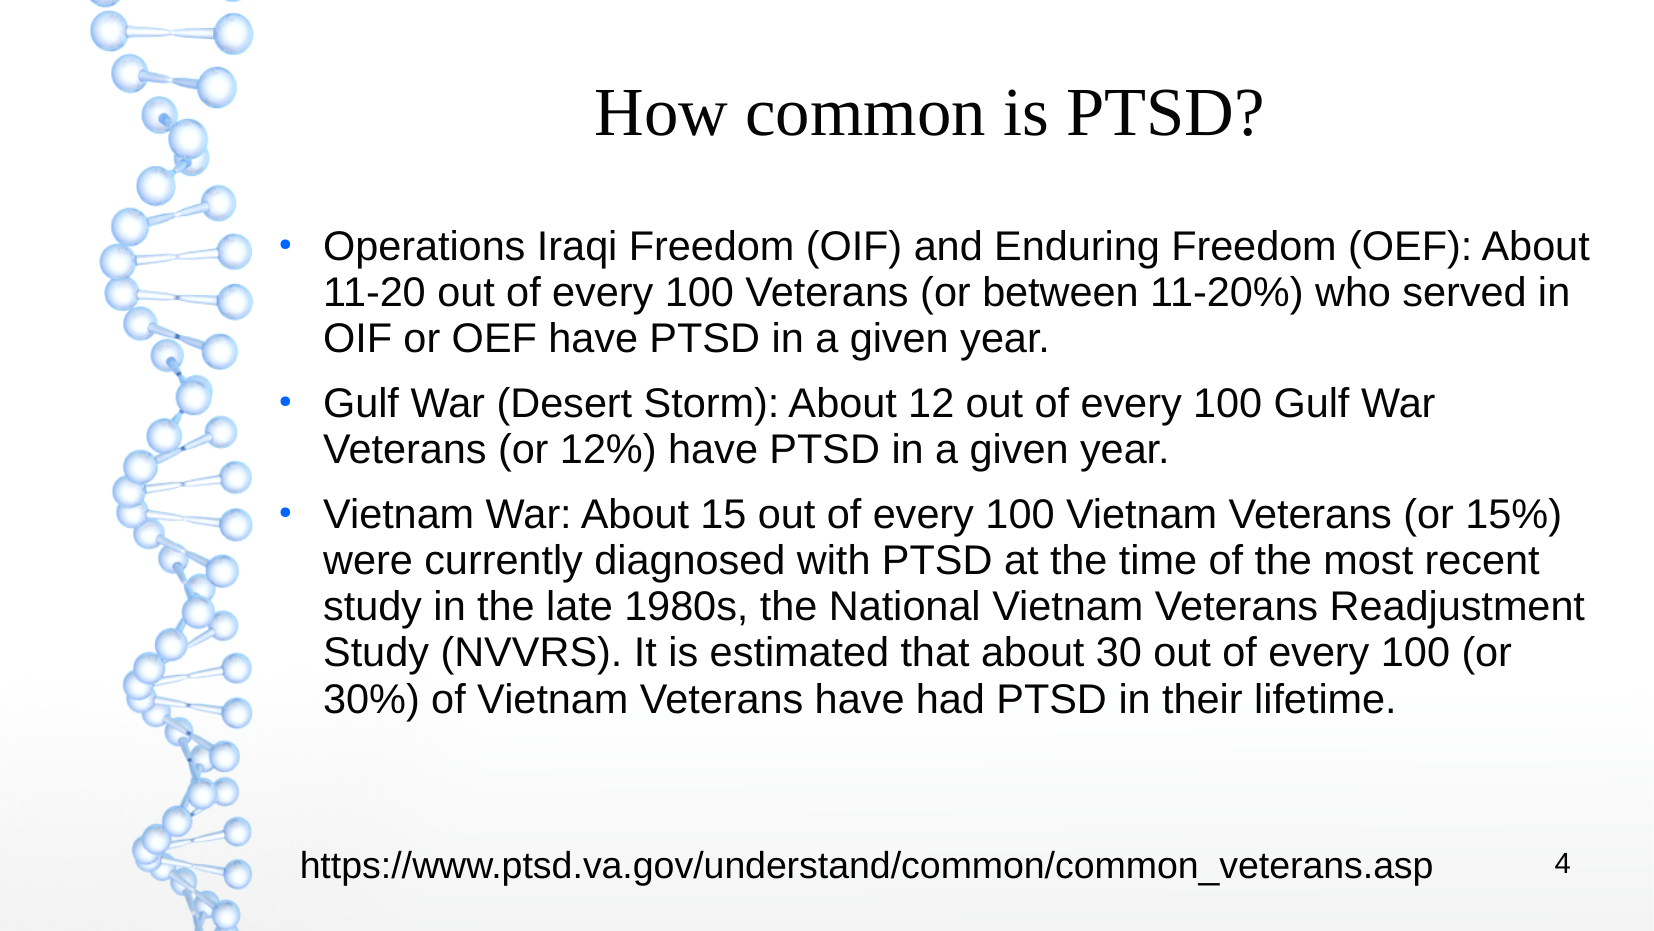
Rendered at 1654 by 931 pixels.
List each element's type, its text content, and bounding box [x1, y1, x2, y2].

list Operations Iraqi Freedom (OIF) and Enduring Freedom (OEF): About 11-20 out of every 100 Veterans (or between 11-20%) who served in OIF or OEF have PTSD in a given year. Gulf War (Desert Storm): About 12 out of every 100 Gulf War Veterans (or 12%) have PTSD in a given year. Vietnam War: About 15 out of every 100 Vietnam Veterans (or 15%) were currently diagnosed with PTSD at the time of the most recent study in the late 1980s, the National Vietnam Veterans Readjustment Study (NVVRS). It is estimated that about 30 out of every 100 (or 30%) of Vietnam Veterans have had PTSD in their lifetime. [264, 222, 1593, 763]
title How common is PTSD? [265, 35, 1595, 189]
text_box https://www.ptsd.va.gov/understand/common/common_veterans.asp [285, 837, 1471, 901]
picture [0, 0, 1654, 931]
